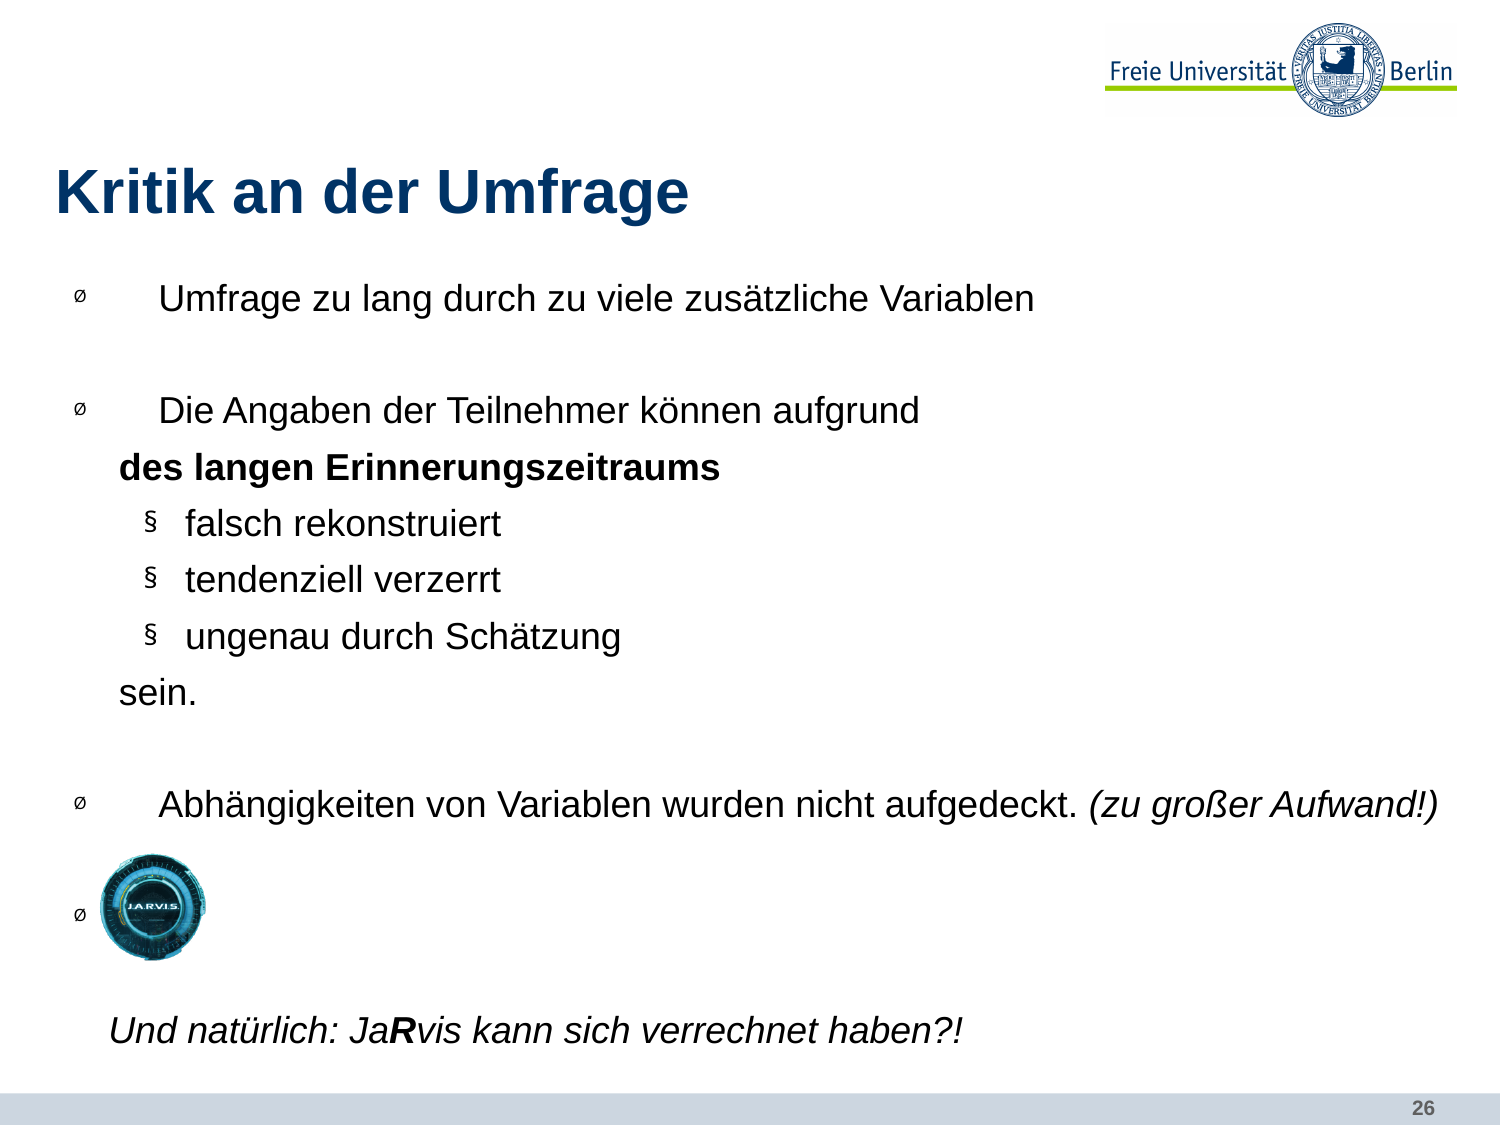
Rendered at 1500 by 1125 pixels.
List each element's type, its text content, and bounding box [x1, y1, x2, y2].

picture [99, 853, 206, 961]
picture [1105, 23, 1457, 117]
list Umfrage zu lang durch zu viele zusätzliche Variablen Die Angaben der Teilnehmer können aufgrund des langen Erinnerungszeitraums falsch rekonstruiert tendenziell verzerrt ungenau durch Schätzung sein. Abhängigkeiten von Variablen wurden nicht aufgedeckt. (zu großer Aufwand!) Und natürlich: JaRvis kann sich verrechnet haben?! [41, 265, 1459, 1064]
title Kritik an der Umfrage [41, 155, 1459, 226]
